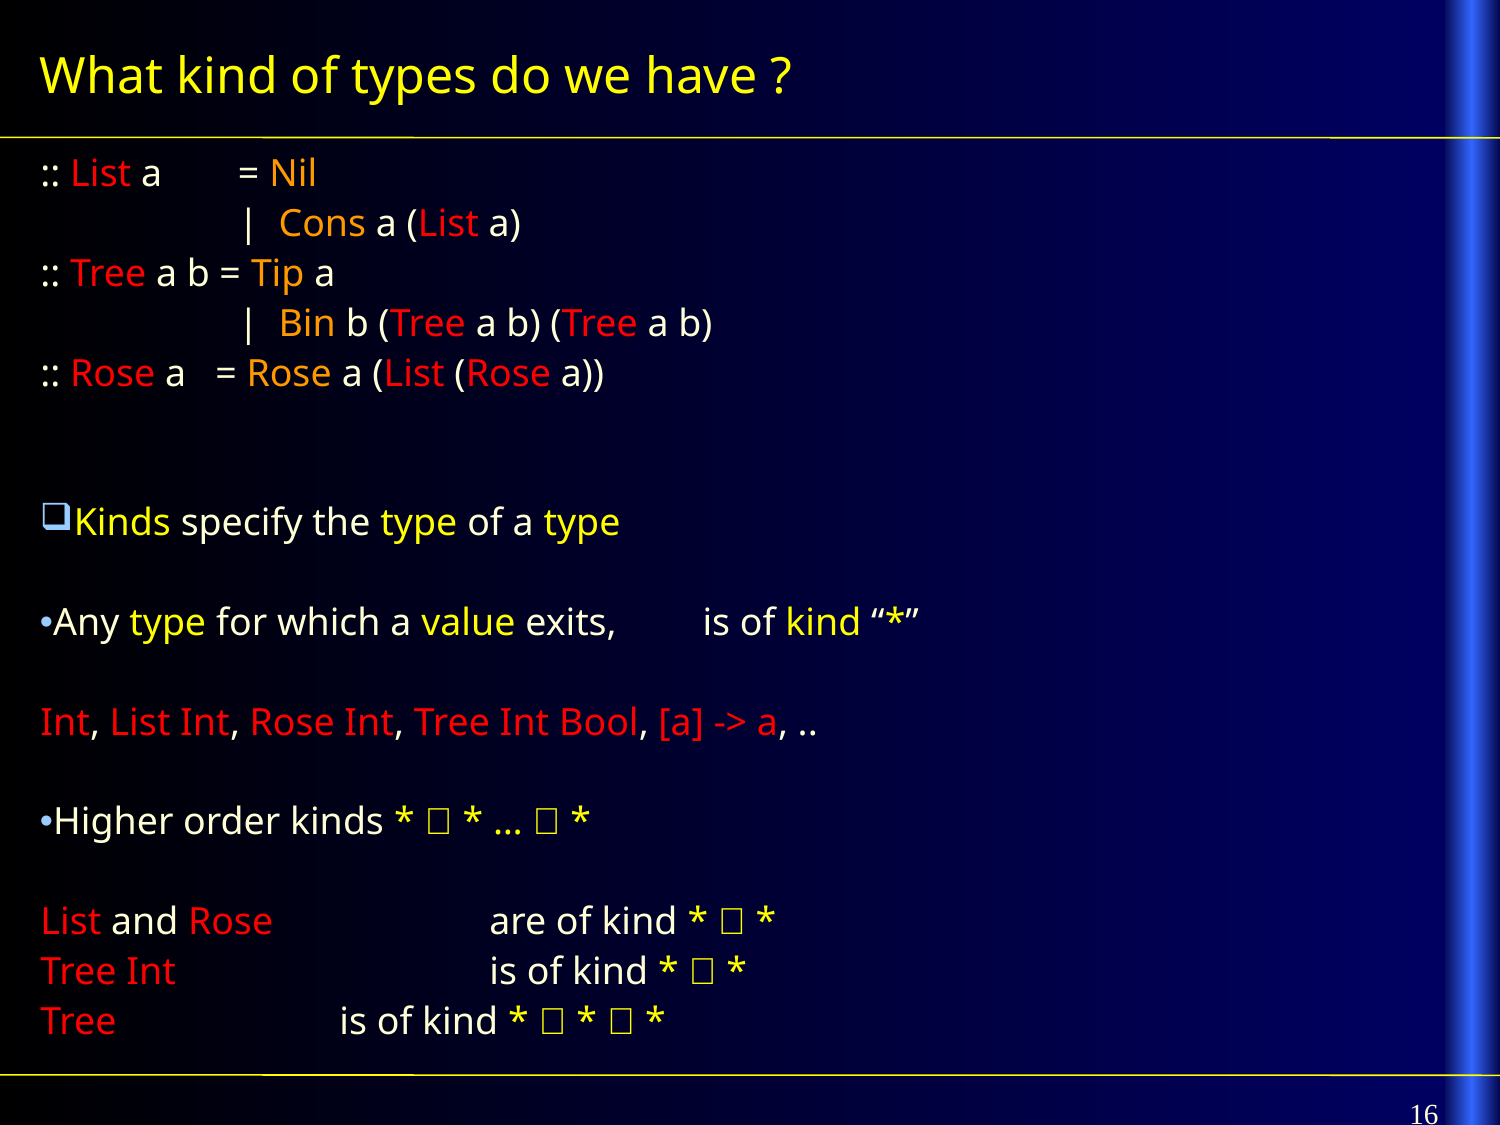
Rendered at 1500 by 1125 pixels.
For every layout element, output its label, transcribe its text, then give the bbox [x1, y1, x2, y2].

text_box :: List a = Nil | Cons a (List a) :: Tree a b = Tip a | Bin b (Tree a b) (Tree a b) :: Rose a = Rose a (List (Rose a)) Kinds specify the type of a type Any type for which a value exits, is of kind “*” Int, List Int, Rose Int, Tree Int Bool, [a] -> a, .. Higher order kinds *  * …  * List and Rose are of kind *  * Tree Int is of kind *  * Tree is of kind *  *  * [24, 147, 1451, 1013]
text_box What kind of types do we have ? [24, 27, 1301, 128]
